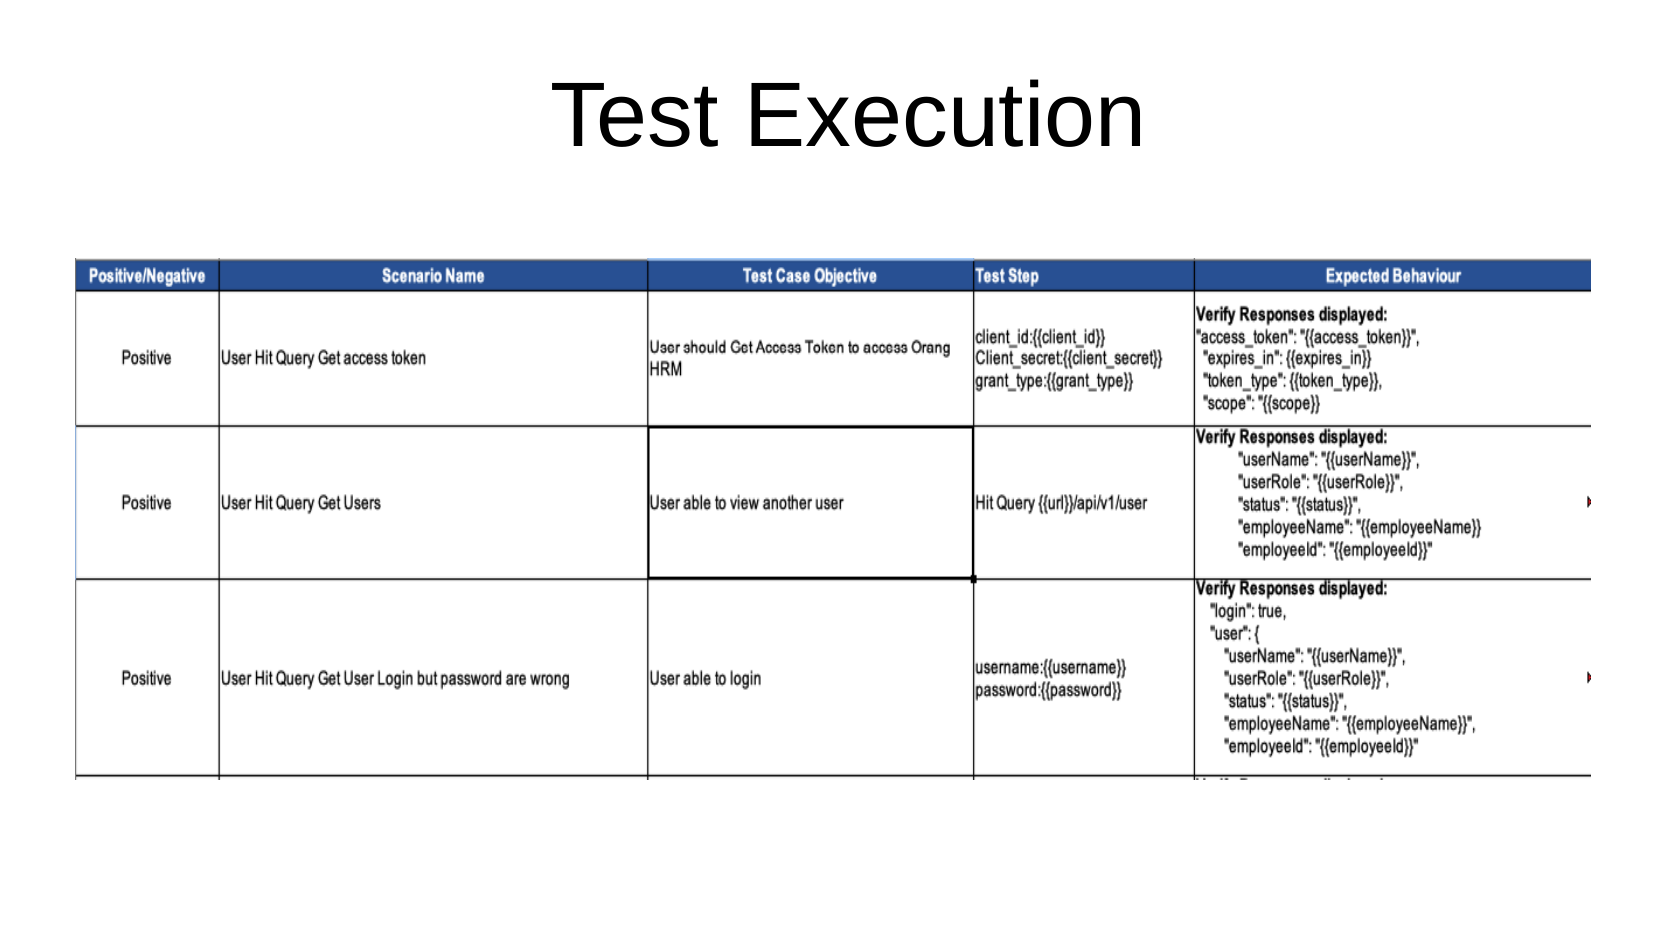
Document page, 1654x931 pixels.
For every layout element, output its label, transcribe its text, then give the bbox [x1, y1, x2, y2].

title Test Execution [105, 37, 1594, 193]
picture [75, 258, 1591, 781]
